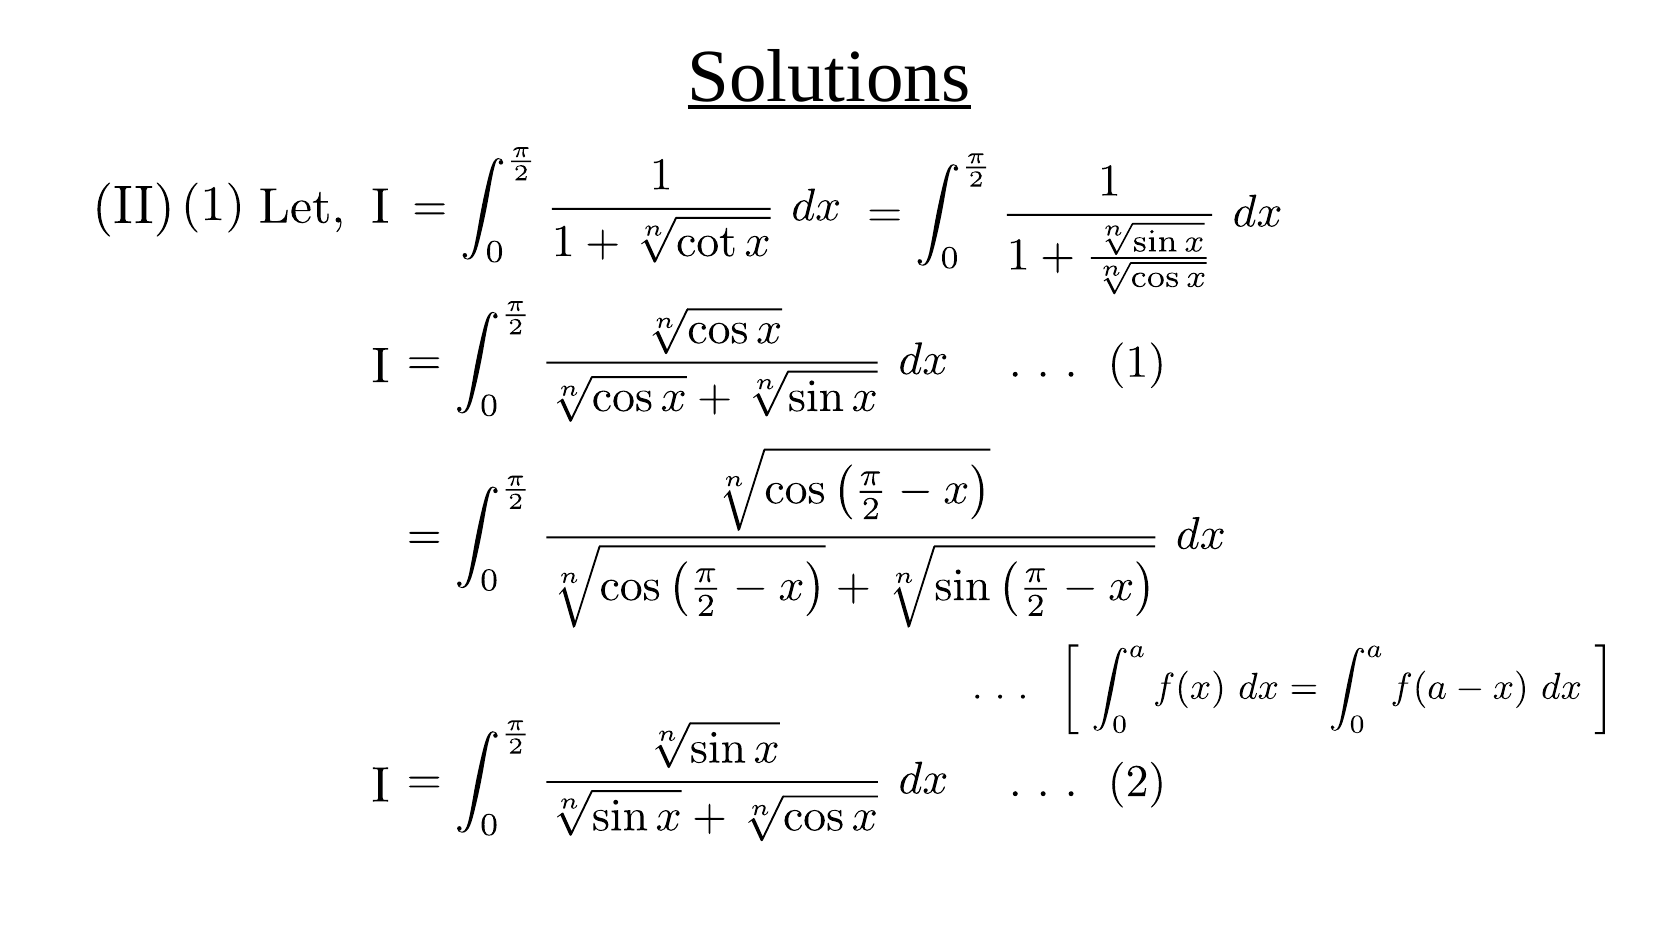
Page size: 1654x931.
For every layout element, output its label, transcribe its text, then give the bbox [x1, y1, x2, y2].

subtitle [59, 129, 1607, 898]
text_box [408, 301, 947, 422]
title Solutions [84, 21, 1574, 129]
text_box [1011, 342, 1162, 389]
text_box [1011, 761, 1162, 808]
text_box [372, 767, 389, 802]
text_box [408, 720, 947, 842]
text_box [94, 182, 170, 237]
text_box [372, 348, 389, 383]
text_box [973, 644, 1605, 735]
text_box [372, 188, 388, 223]
text_box [408, 448, 1224, 628]
text_box [414, 147, 840, 263]
text_box [183, 182, 240, 233]
text_box [260, 188, 342, 233]
text_box [869, 153, 1281, 295]
